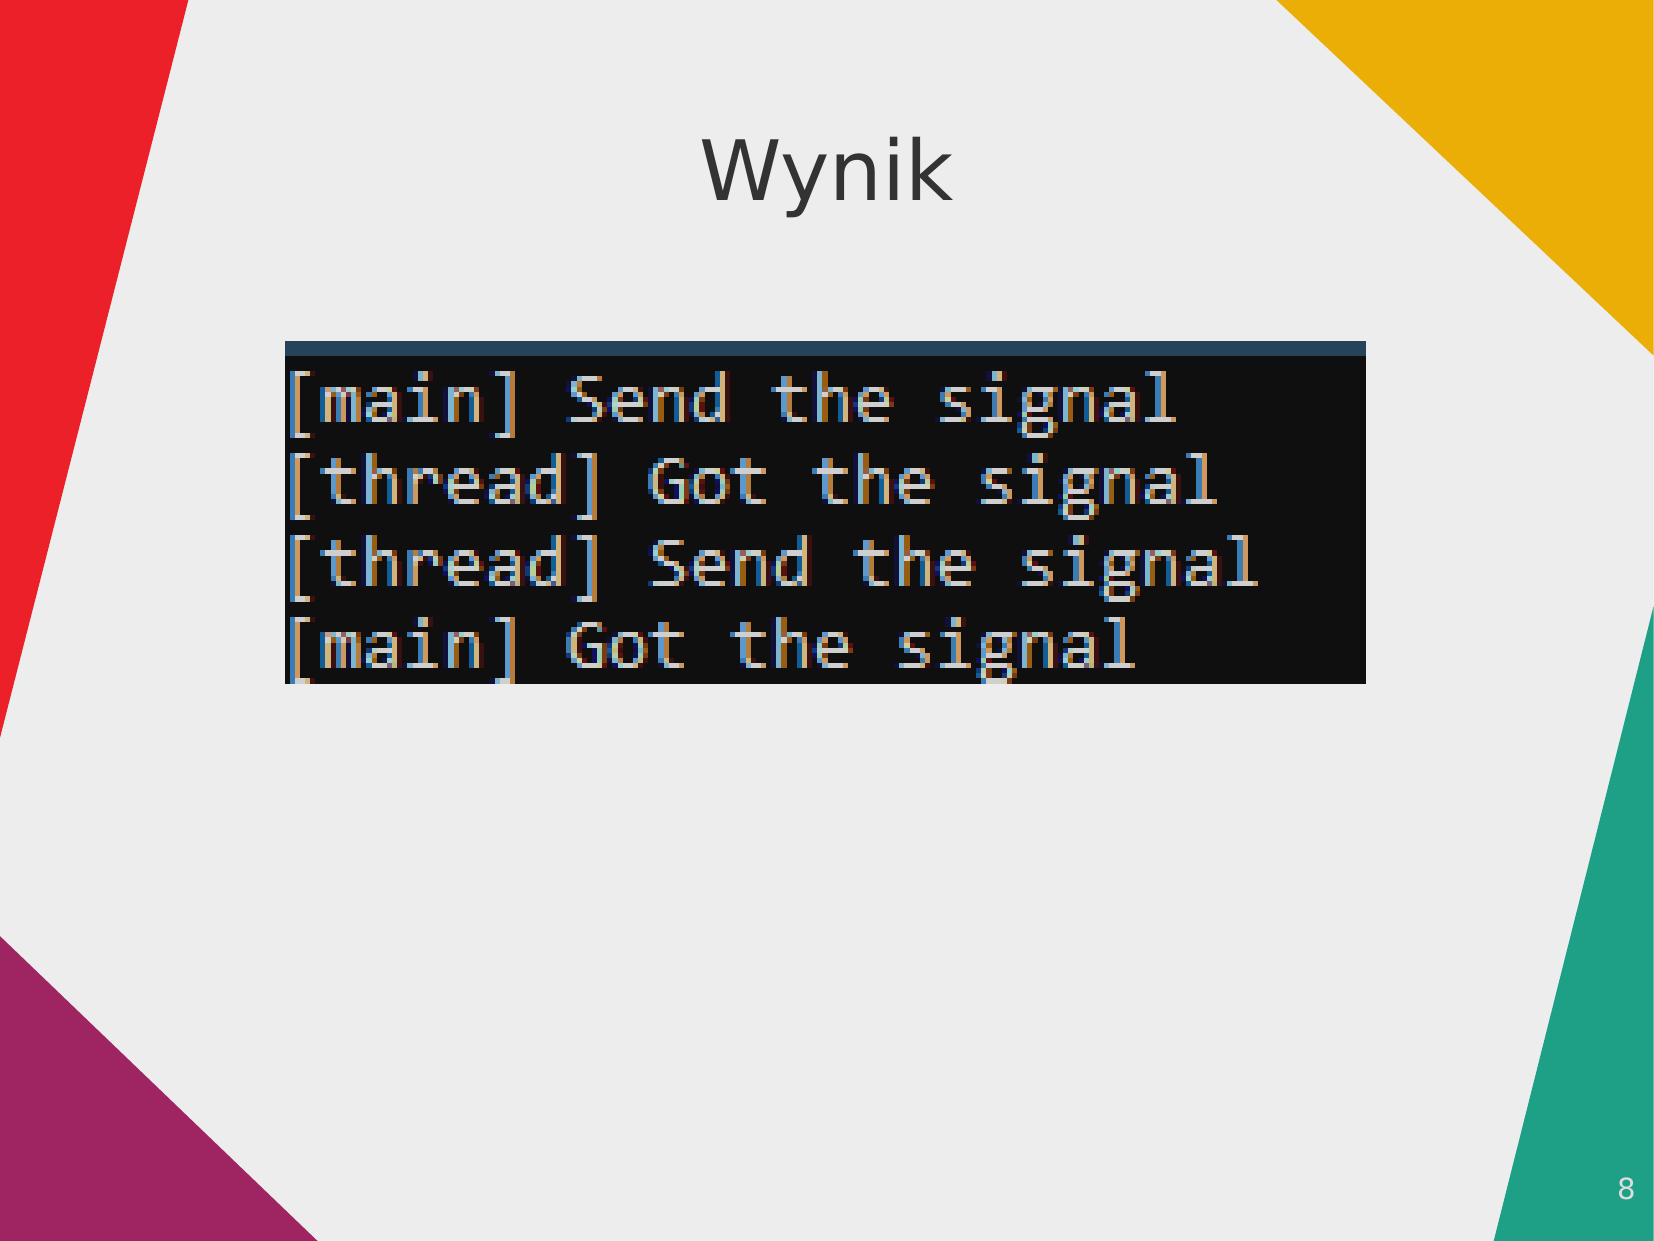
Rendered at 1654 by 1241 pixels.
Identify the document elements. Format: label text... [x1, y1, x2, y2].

title Wynik [114, 73, 1539, 271]
picture [285, 341, 1366, 684]
